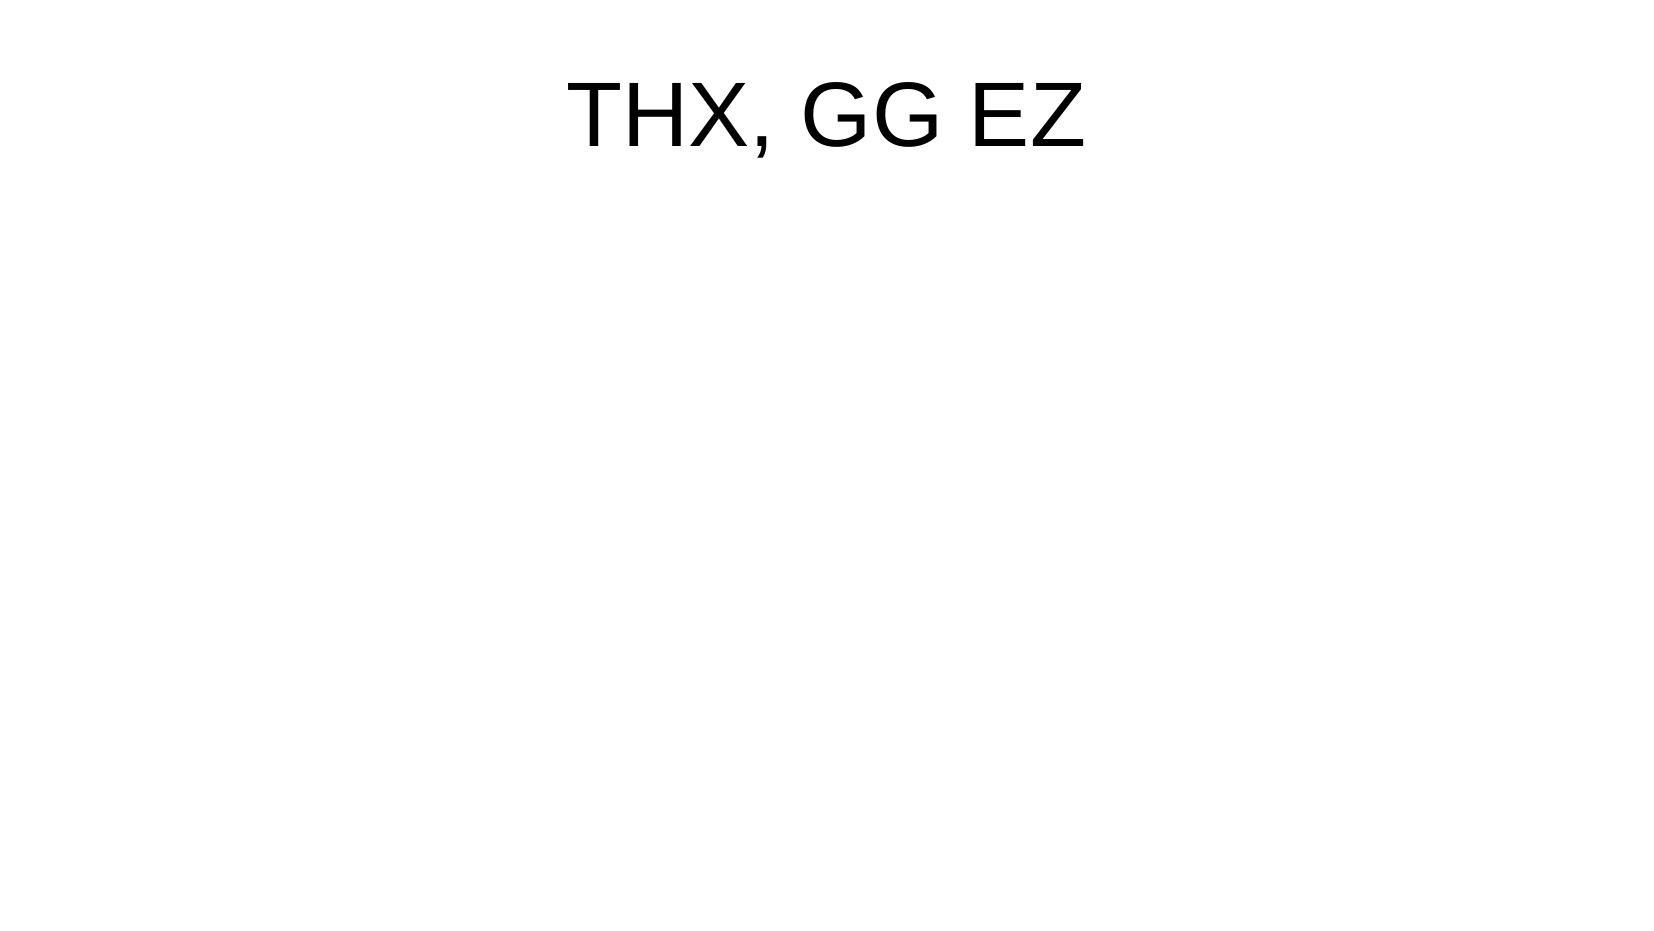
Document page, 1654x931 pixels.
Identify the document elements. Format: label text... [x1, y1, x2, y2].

title THX, GG EZ [82, 37, 1571, 193]
